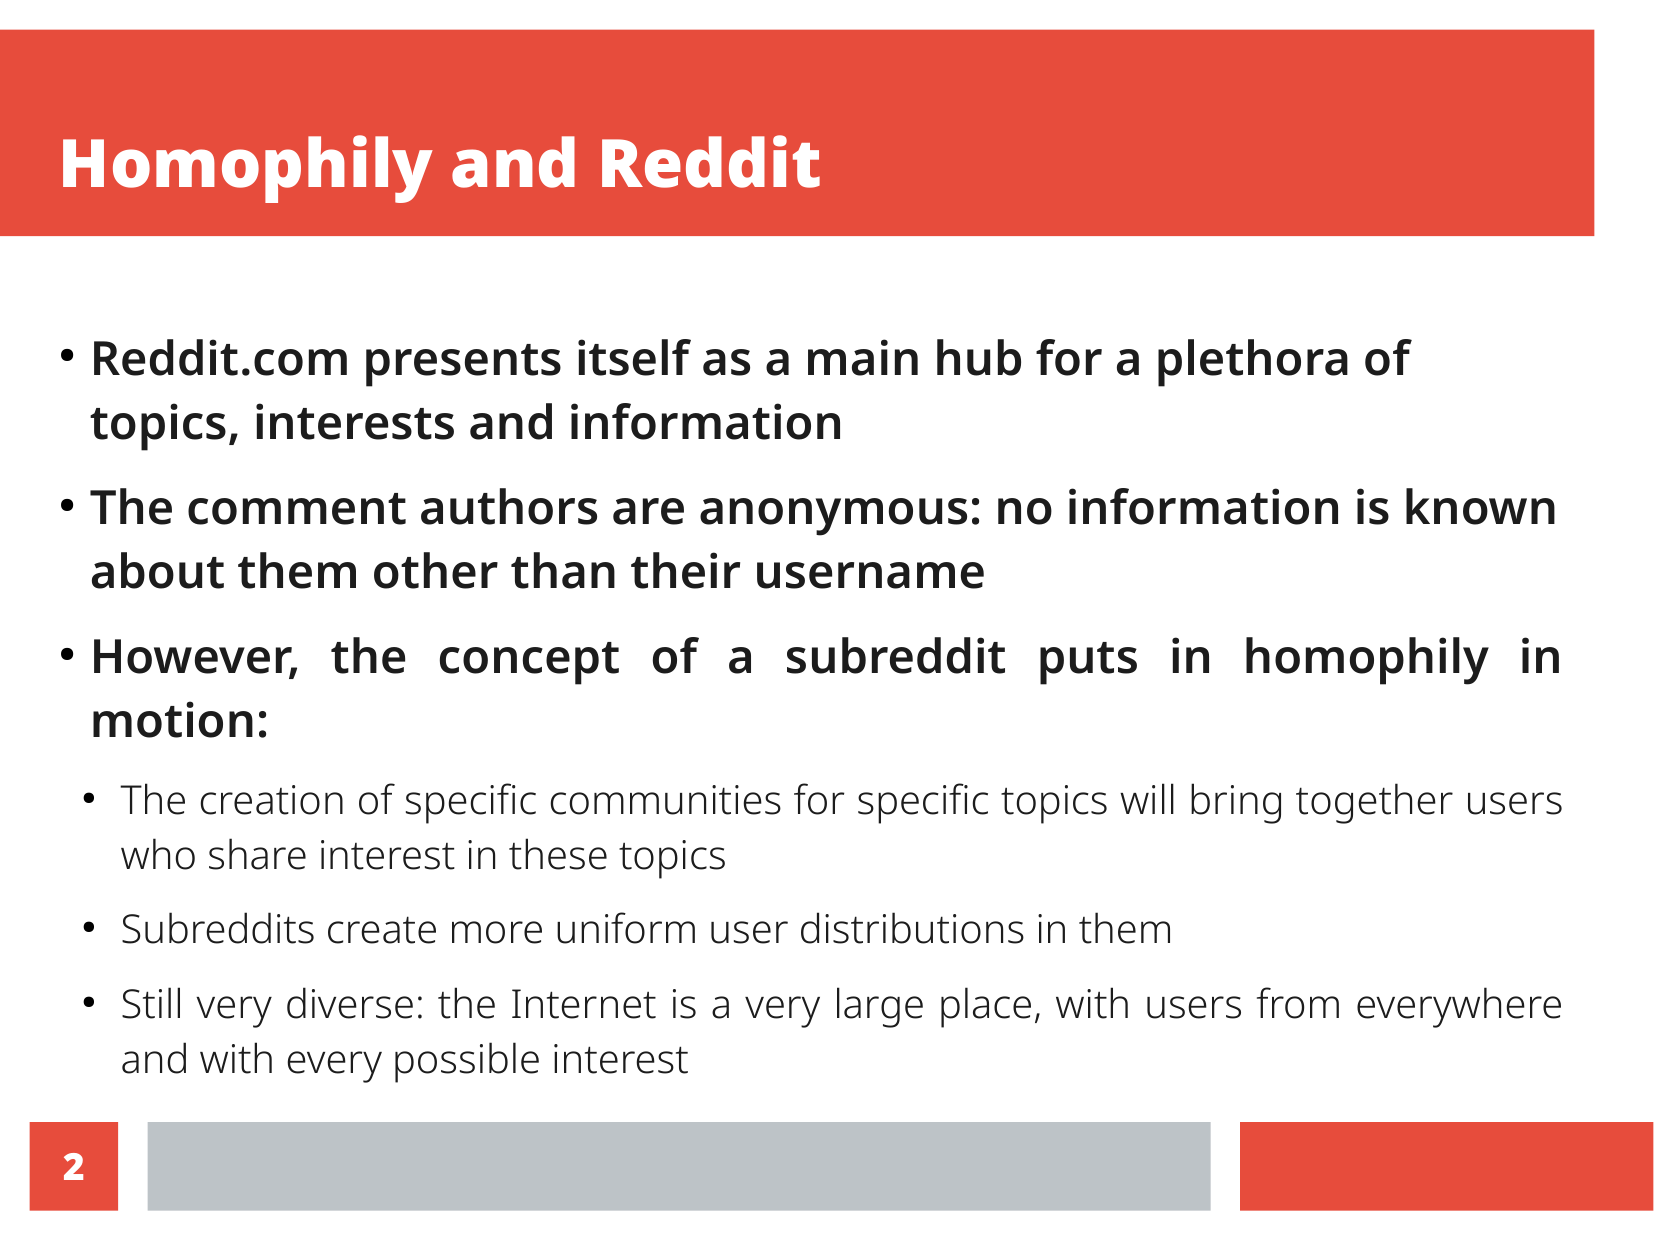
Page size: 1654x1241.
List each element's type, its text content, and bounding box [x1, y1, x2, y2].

list Reddit.com presents itself as a main hub for a plethora of topics, interests and information The comment authors are anonymous: no information is known about them other than their username However, the concept of a subreddit puts in homophily in motion: The creation of specific communities for specific topics will bring together users who share interest in these topics Subreddits create more uniform user distributions in them Still very diverse: the Internet is a very large place, with users from everywhere and with every possible interest [59, 324, 1565, 1093]
title Homophily and Reddit [59, 59, 1595, 207]
